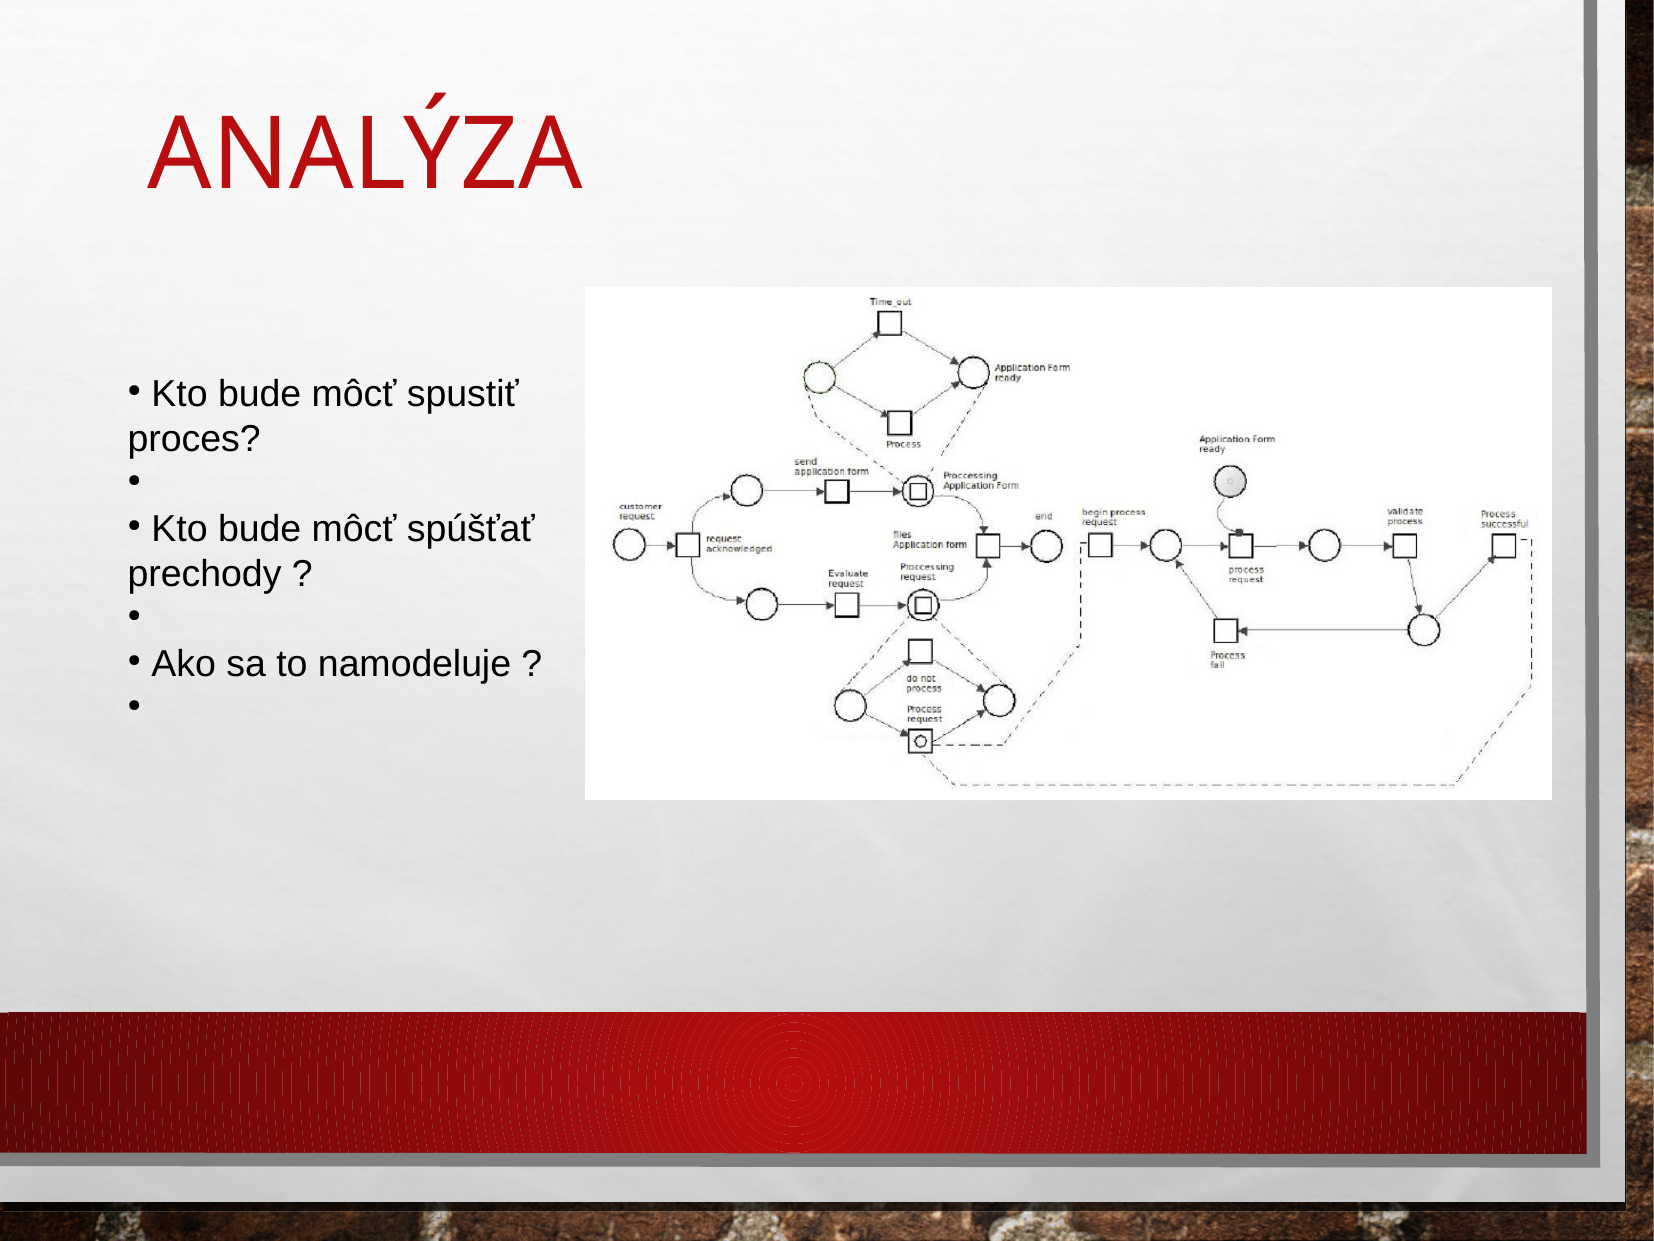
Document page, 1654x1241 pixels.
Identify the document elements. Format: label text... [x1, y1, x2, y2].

text_box Kto bude môcť spustiť proces? Kto bude môcť spúšťať prechody ? Ako sa to namodeluje ? [112, 361, 585, 740]
title Analýza [132, 52, 1622, 260]
picture [585, 287, 1552, 800]
